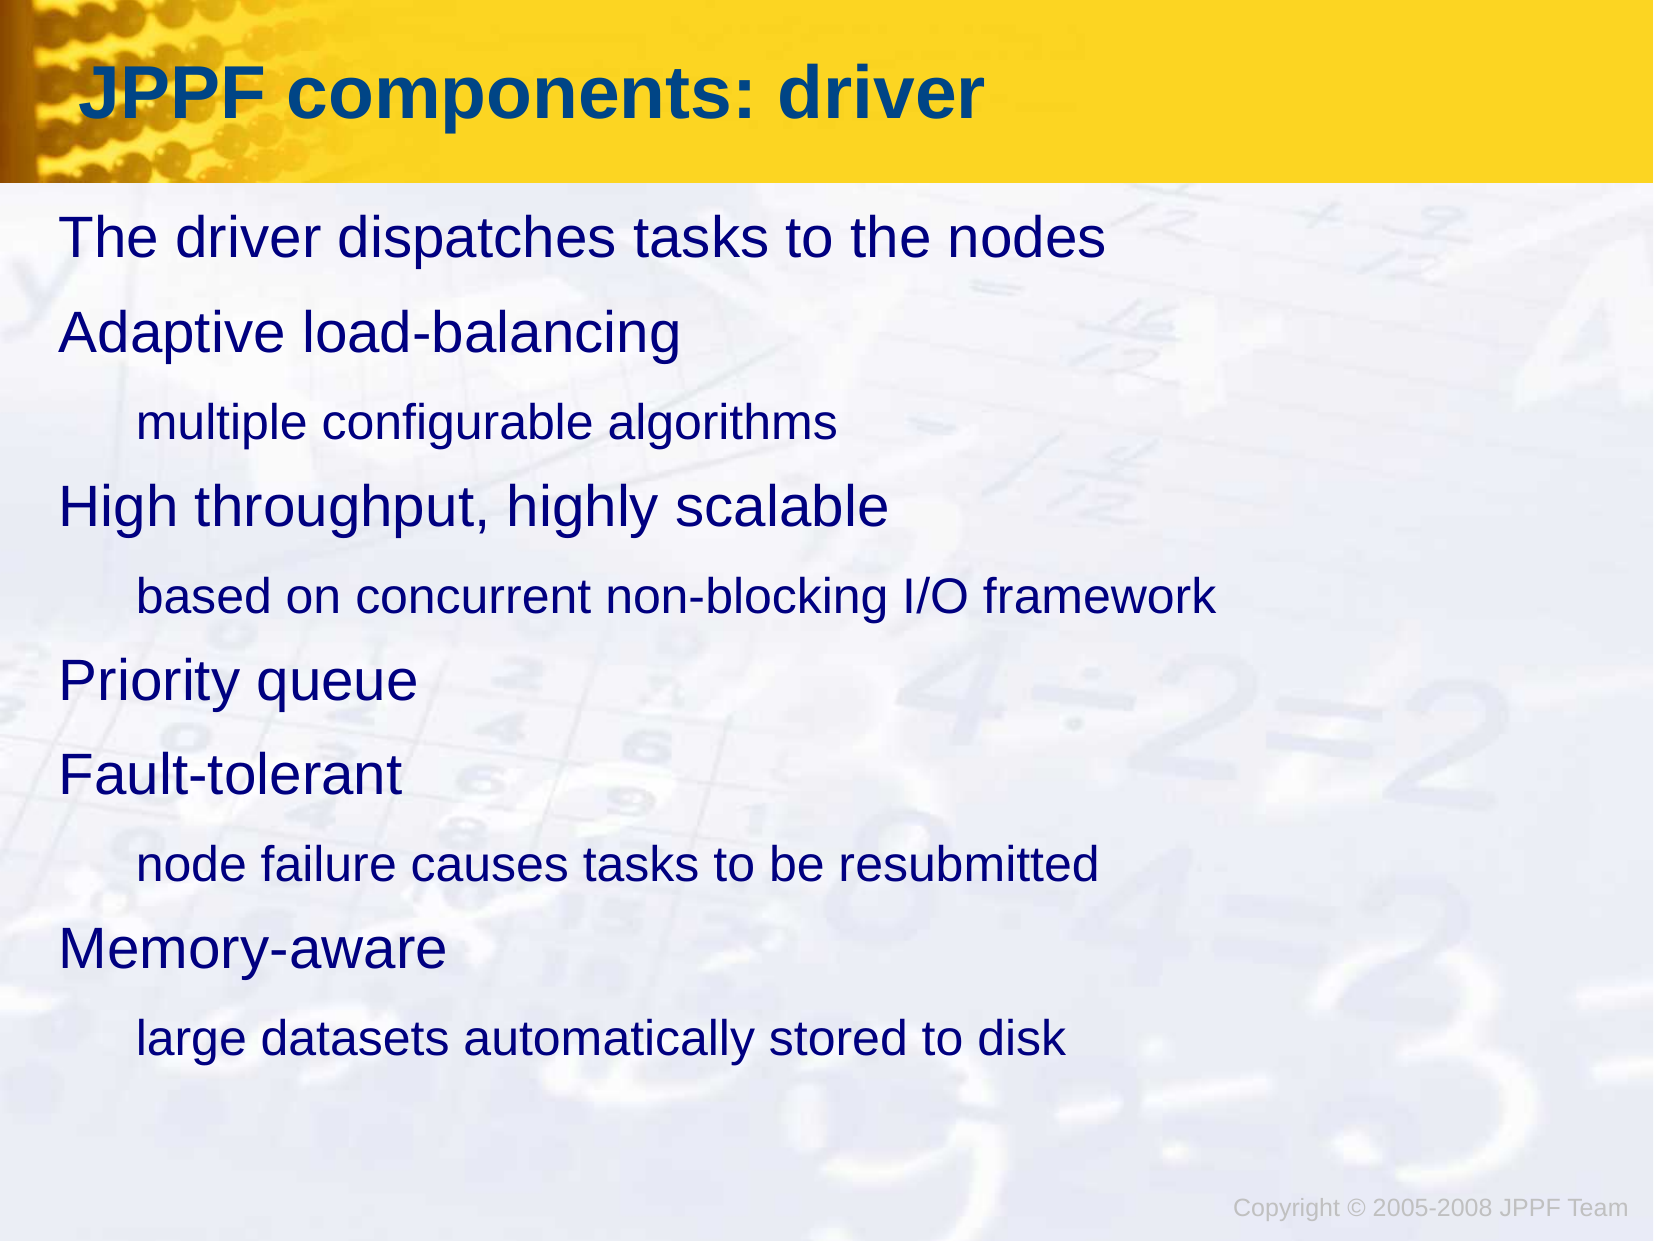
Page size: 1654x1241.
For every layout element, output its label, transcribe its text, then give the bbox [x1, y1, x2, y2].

picture [0, 0, 1654, 1241]
list The driver dispatches tasks to the nodes Adaptive load-balancing multiple configurable algorithms High throughput, highly scalable based on concurrent non-blocking I/O framework Priority queue Fault-tolerant node failure causes tasks to be resubmitted Memory-aware large datasets automatically stored to disk [41, 205, 1529, 1126]
title JPPF components: driver [78, 17, 1567, 168]
